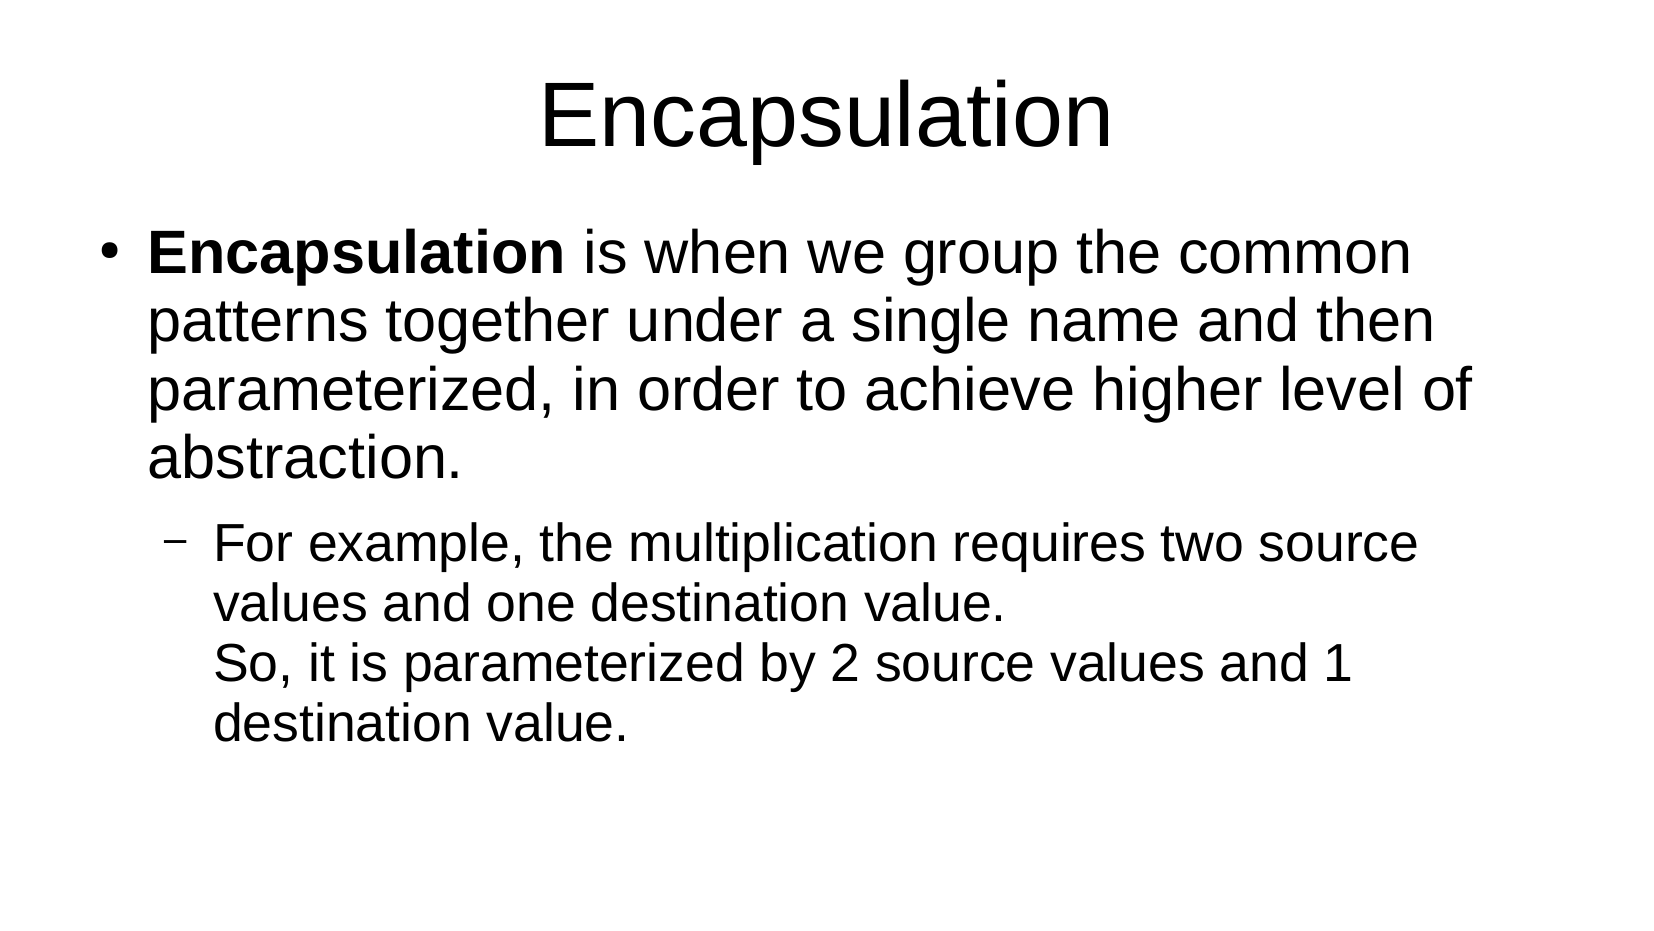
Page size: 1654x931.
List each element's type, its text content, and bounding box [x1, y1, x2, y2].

title Encapsulation [82, 37, 1571, 193]
list Encapsulation is when we group the common patterns together under a single name and then parameterized, in order to achieve higher level of abstraction. For example, the multiplication requires two source values and one destination value. So, it is parameterized by 2 source values and 1 destination value. [82, 217, 1571, 758]
